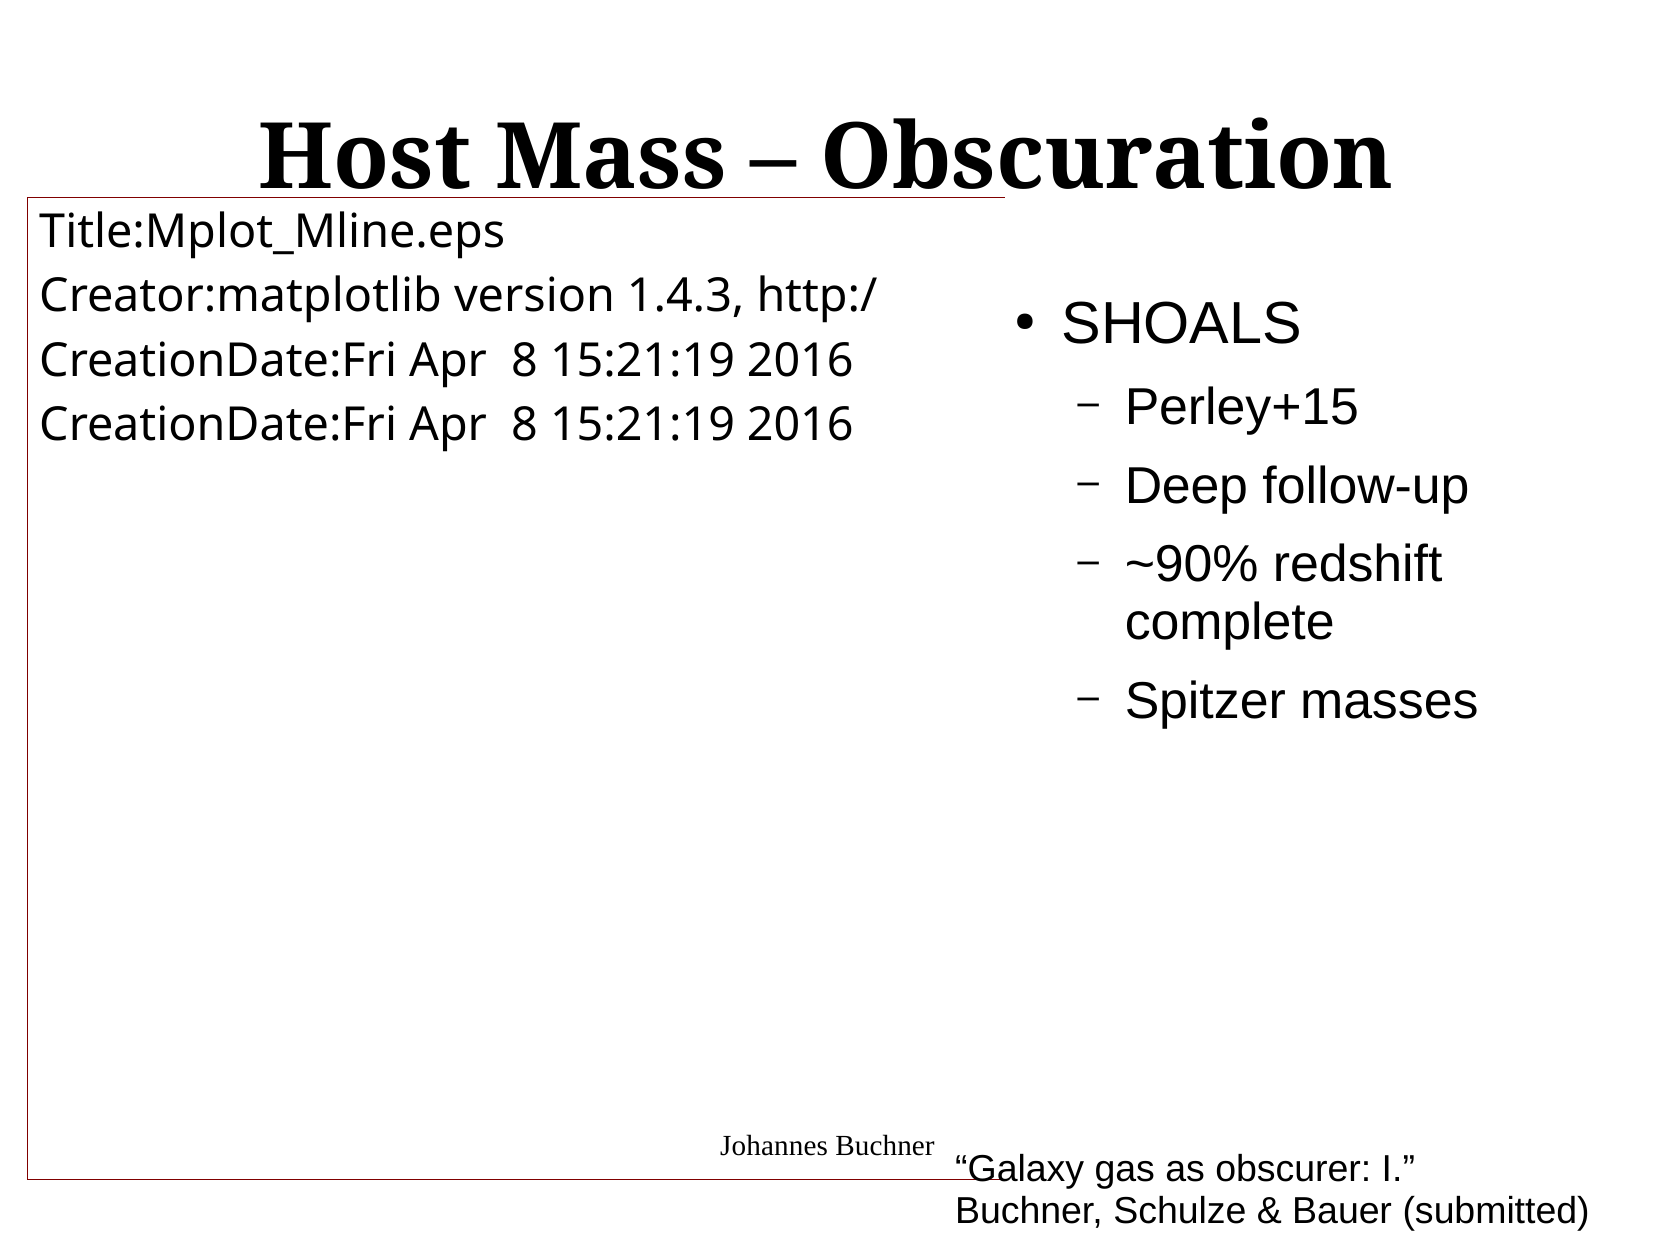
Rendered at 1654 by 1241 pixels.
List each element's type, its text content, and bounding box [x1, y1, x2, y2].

text_box “Galaxy gas as obscurer: I.” Buchner, Schulze & Bauer (submitted) [940, 1140, 1646, 1239]
list SHOALS Perley+15 Deep follow-up ~90% redshift complete Spitzer masses [1006, 290, 1595, 736]
title Host Mass – Obscuration [82, 49, 1571, 257]
picture [24, 194, 1006, 1180]
